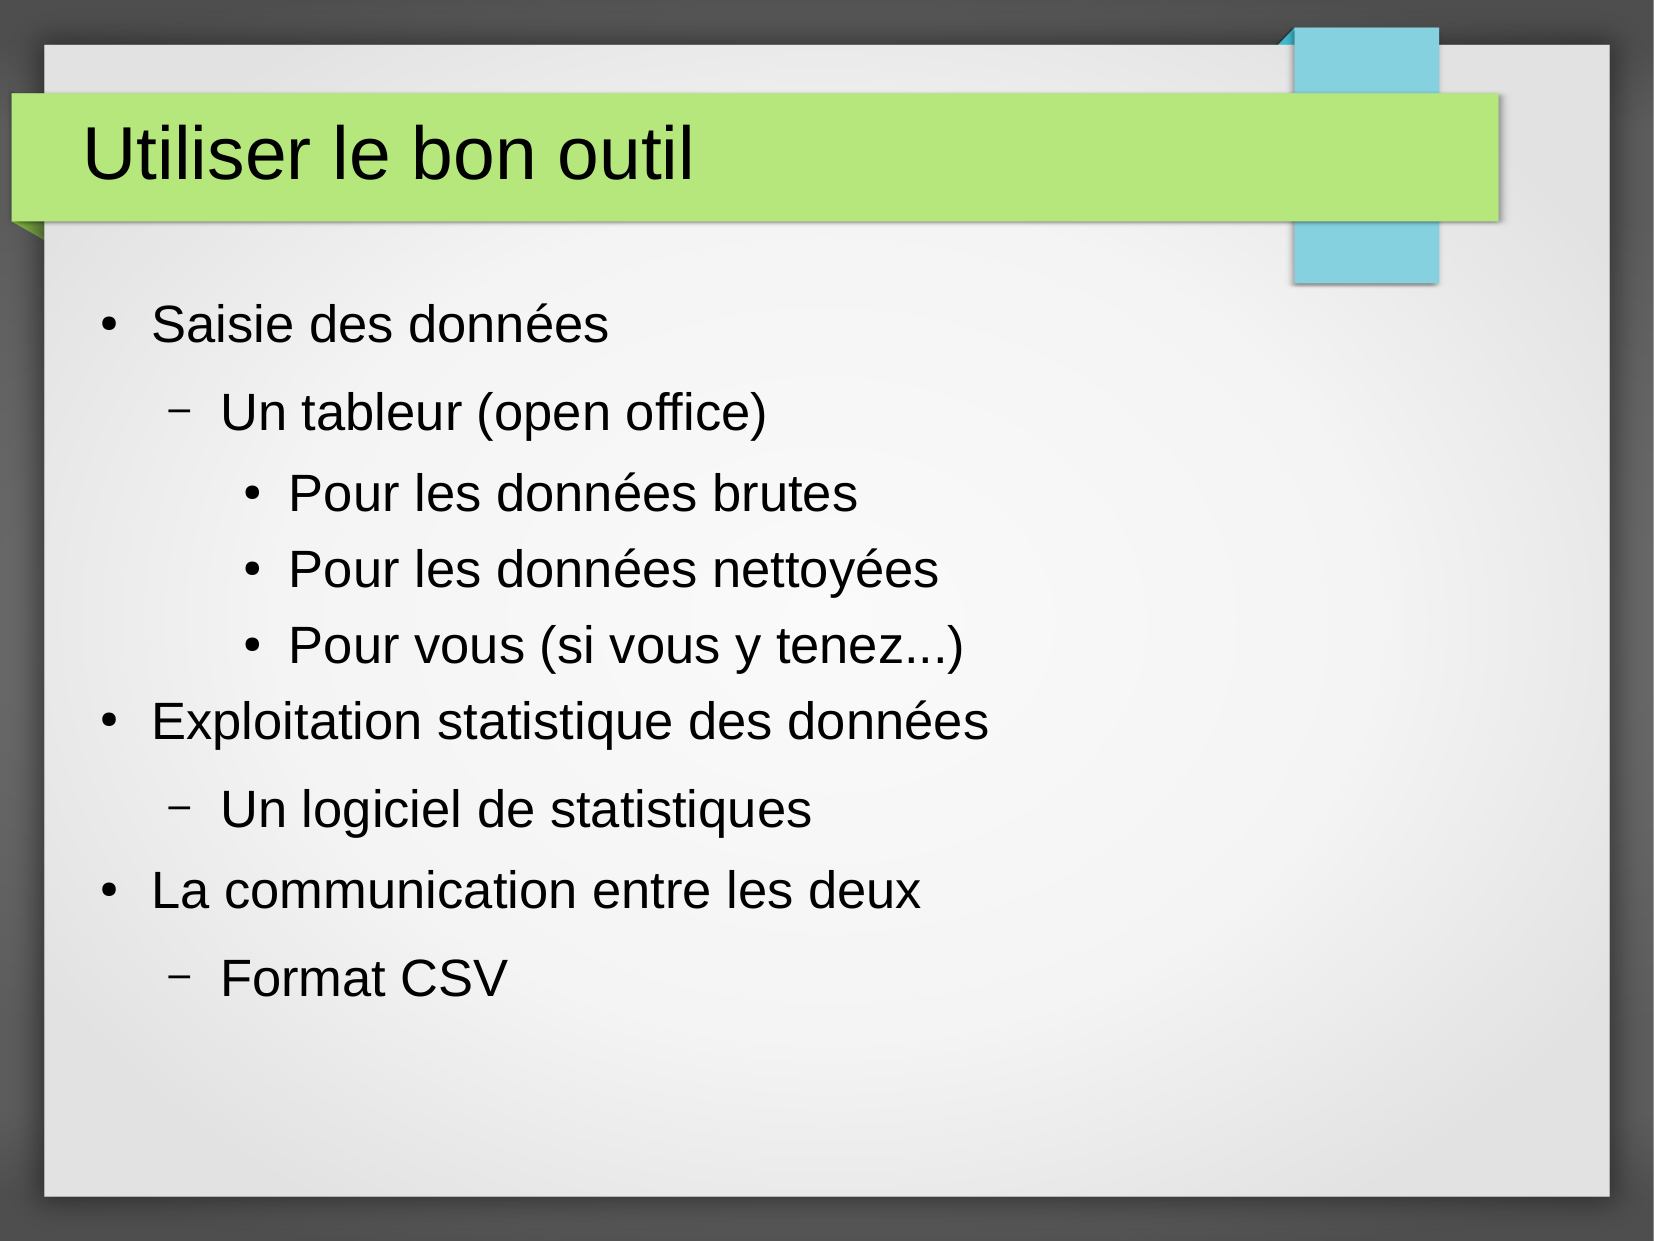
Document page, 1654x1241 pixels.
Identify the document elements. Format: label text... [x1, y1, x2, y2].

picture [0, 0, 1654, 1241]
title Utiliser le bon outil [82, 94, 1264, 213]
list Saisie des données Un tableur (open office) Pour les données brutes Pour les données nettoyées Pour vous (si vous y tenez...) Exploitation statistique des données Un logiciel de statistiques La communication entre les deux Format CSV [82, 295, 1571, 1015]
